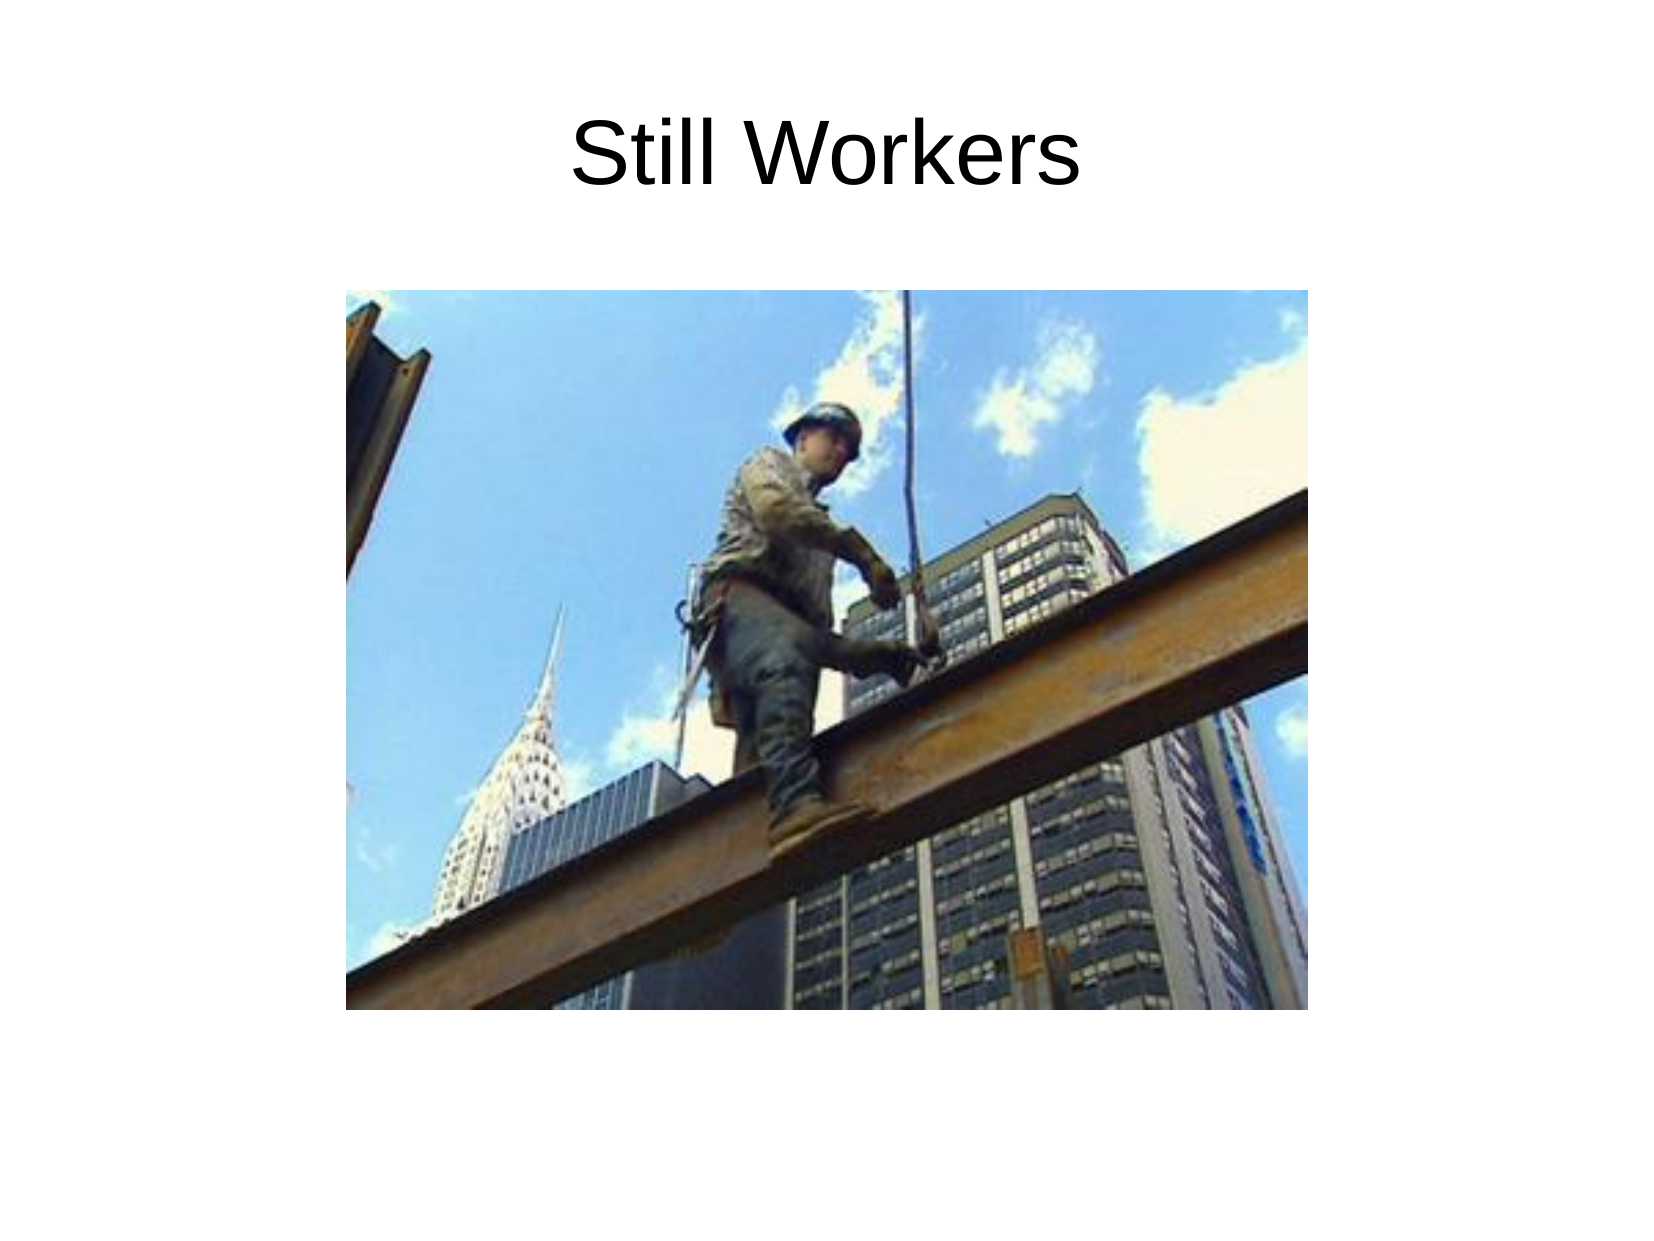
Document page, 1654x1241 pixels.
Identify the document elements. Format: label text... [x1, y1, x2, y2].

picture [346, 290, 1308, 1010]
title Still Workers [82, 49, 1571, 257]
